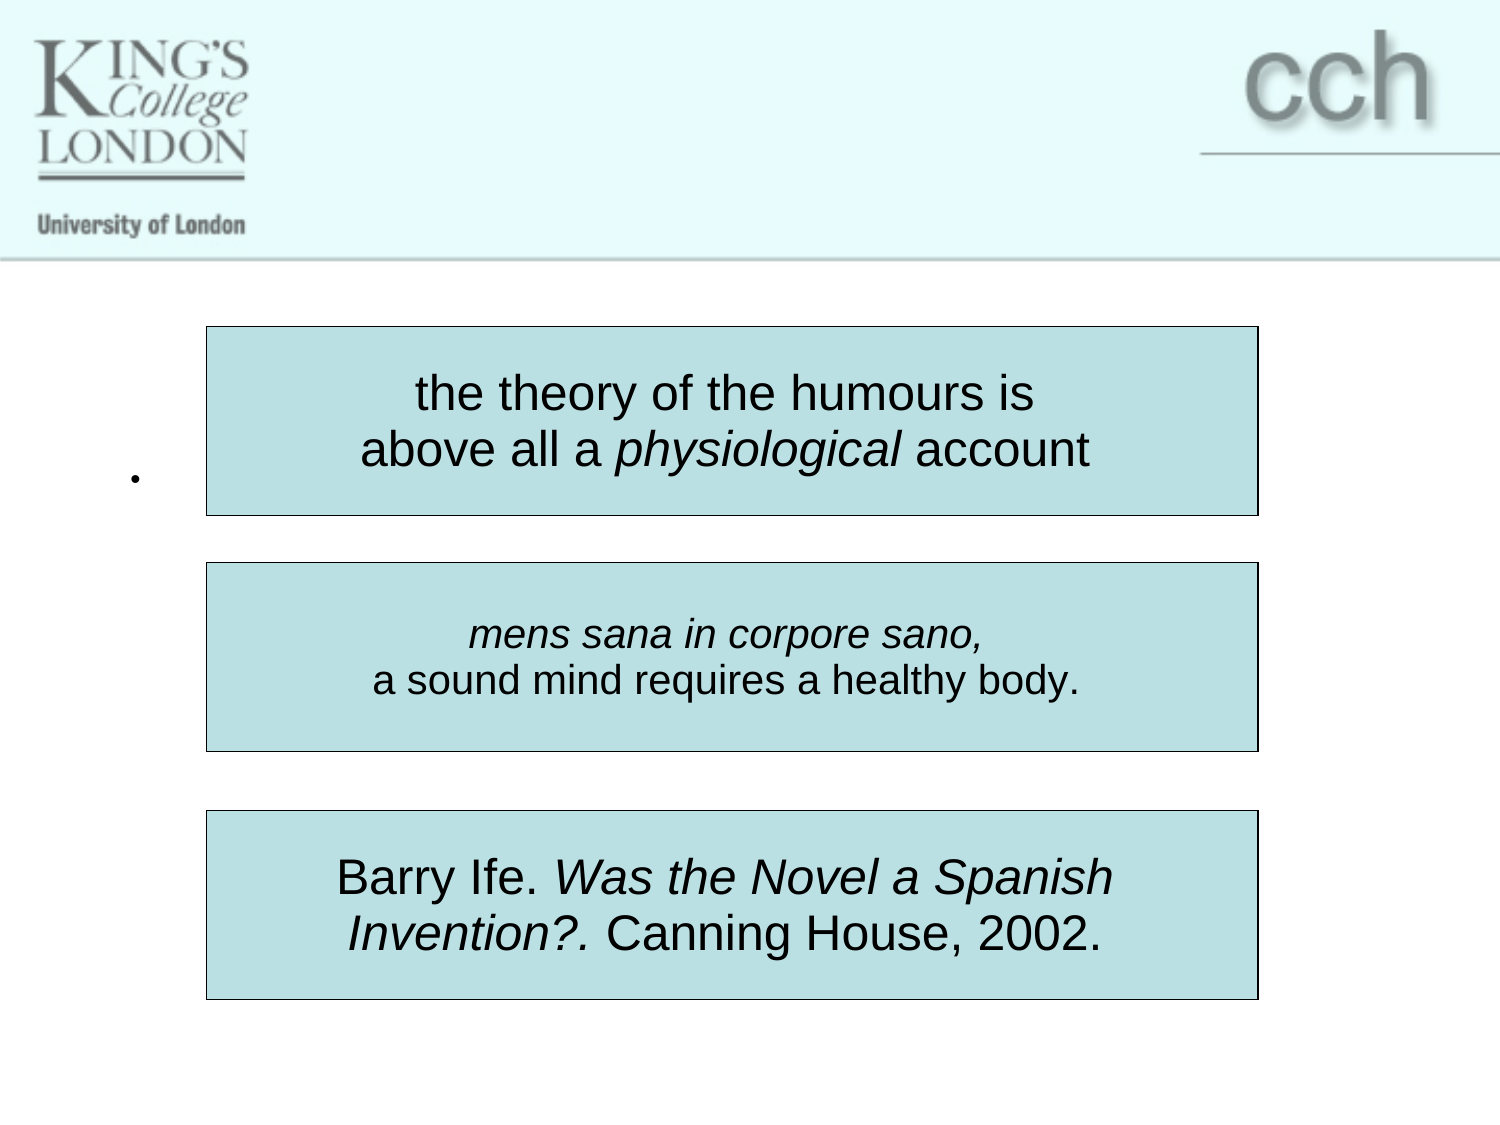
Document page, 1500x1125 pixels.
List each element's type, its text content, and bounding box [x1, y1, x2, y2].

text_box Barry Ife. Was the Novel a Spanish Invention?. Canning House, 2002. [206, 810, 1258, 1000]
text_box the theory of the humours is above all a physiological account [206, 326, 1258, 516]
list . [112, 324, 1388, 1001]
picture [0, 0, 1500, 1125]
text_box mens sana in corpore sano, a sound mind requires a healthy body. [206, 562, 1258, 752]
